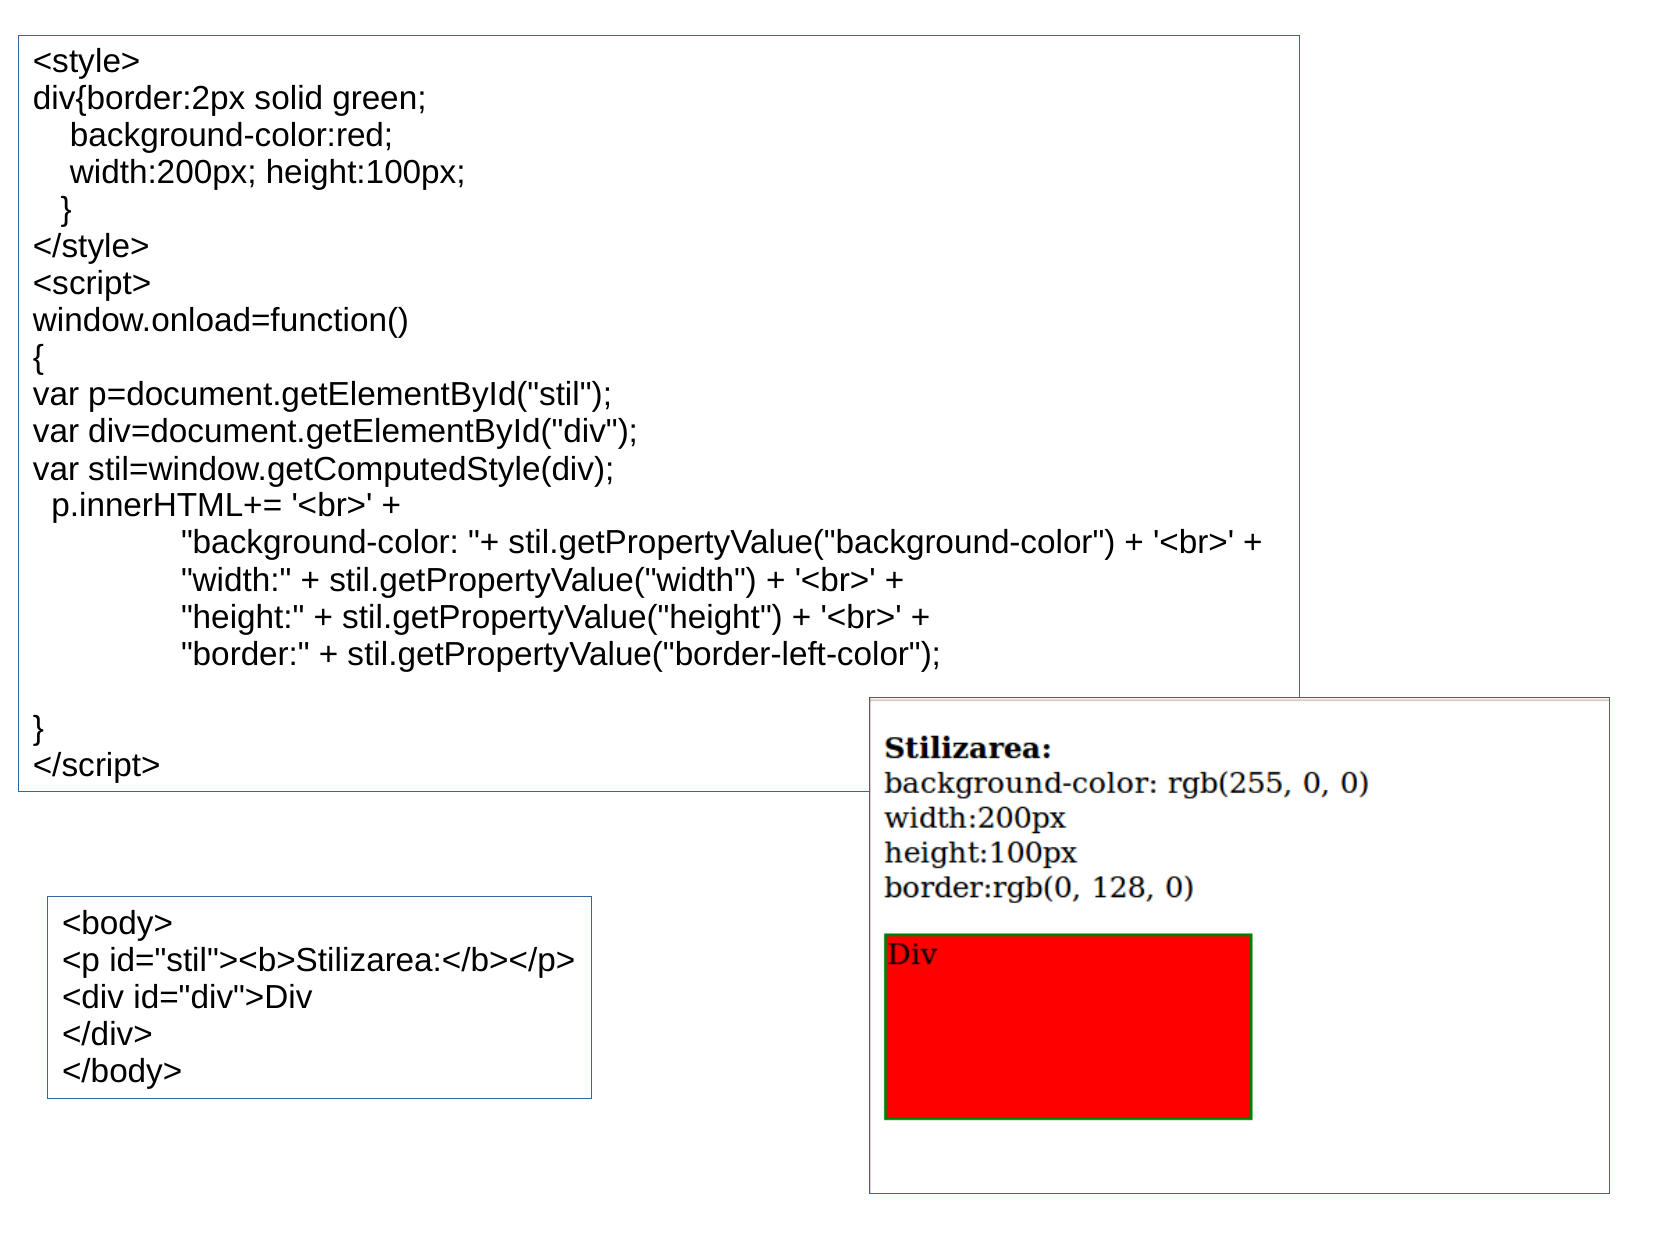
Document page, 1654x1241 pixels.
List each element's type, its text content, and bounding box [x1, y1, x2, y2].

text_box <body> <p id="stil"><b>Stilizarea:</b></p> <div id="div">Div </div> </body> [47, 896, 592, 1099]
text_box <style> div{border:2px solid green; background-color:red; width:200px; height:100px; } </style> <script> window.onload=function() { var p=document.getElementById("stil"); var div=document.getElementById("div"); var stil=window.getComputedStyle(div); p.innerHTML+= '<br>' + "background-color: "+ stil.getPropertyValue("background-color") + '<br>' + "width:" + stil.getPropertyValue("width") + '<br>' + "height:" + stil.getPropertyValue("height") + '<br>' + "border:" + stil.getPropertyValue("border-left-color"); } </script> [18, 35, 1300, 792]
picture [869, 697, 1610, 1194]
